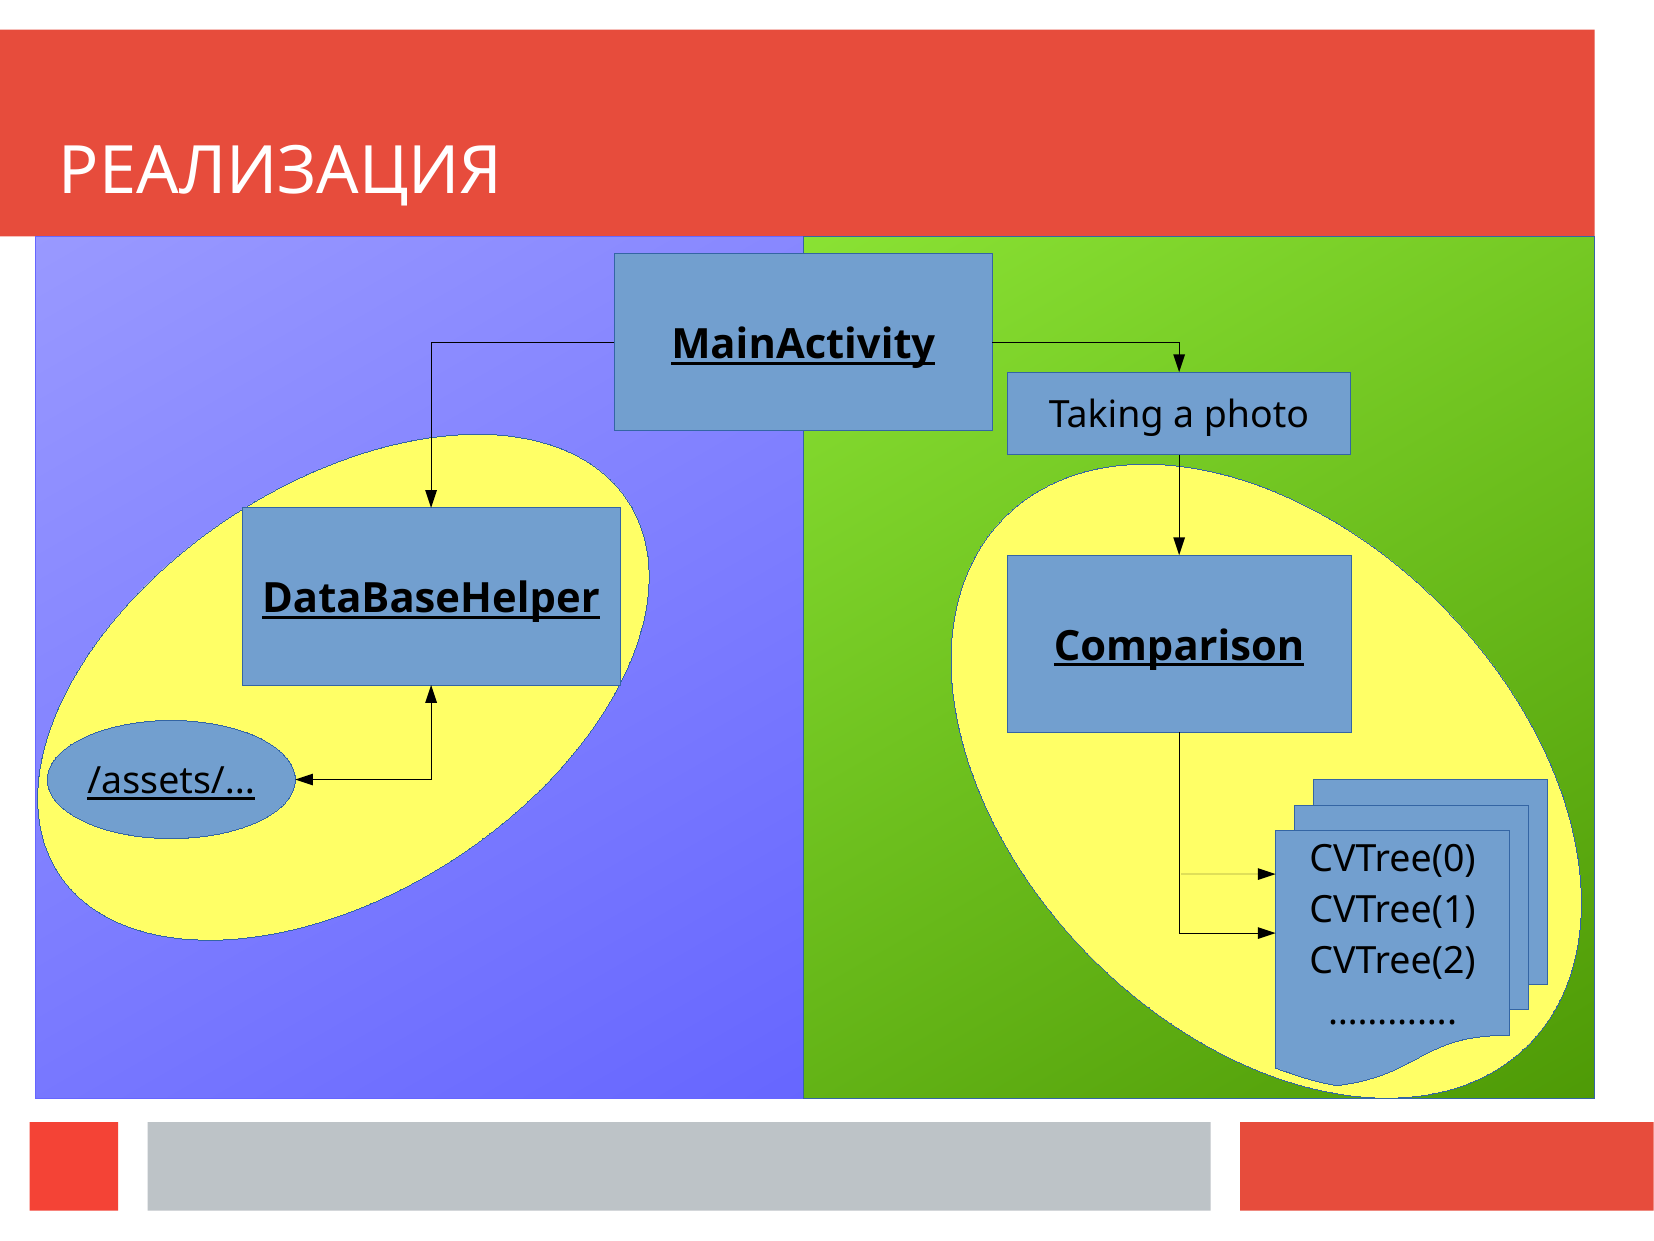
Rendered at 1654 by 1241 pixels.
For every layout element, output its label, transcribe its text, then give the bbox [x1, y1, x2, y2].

text_box [35, 236, 1595, 1099]
text_box CVTree(0) CVTree(1) CVTree(2) …………. [1275, 779, 1548, 1086]
title РЕАЛИЗАЦИЯ [59, 59, 1595, 207]
text_box MainActivity [614, 253, 993, 431]
text_box /assets/... [47, 720, 296, 839]
text_box Taking a photo [1007, 372, 1351, 455]
text_box Comparison [1007, 555, 1352, 733]
text_box DataBaseHelper [242, 507, 621, 686]
